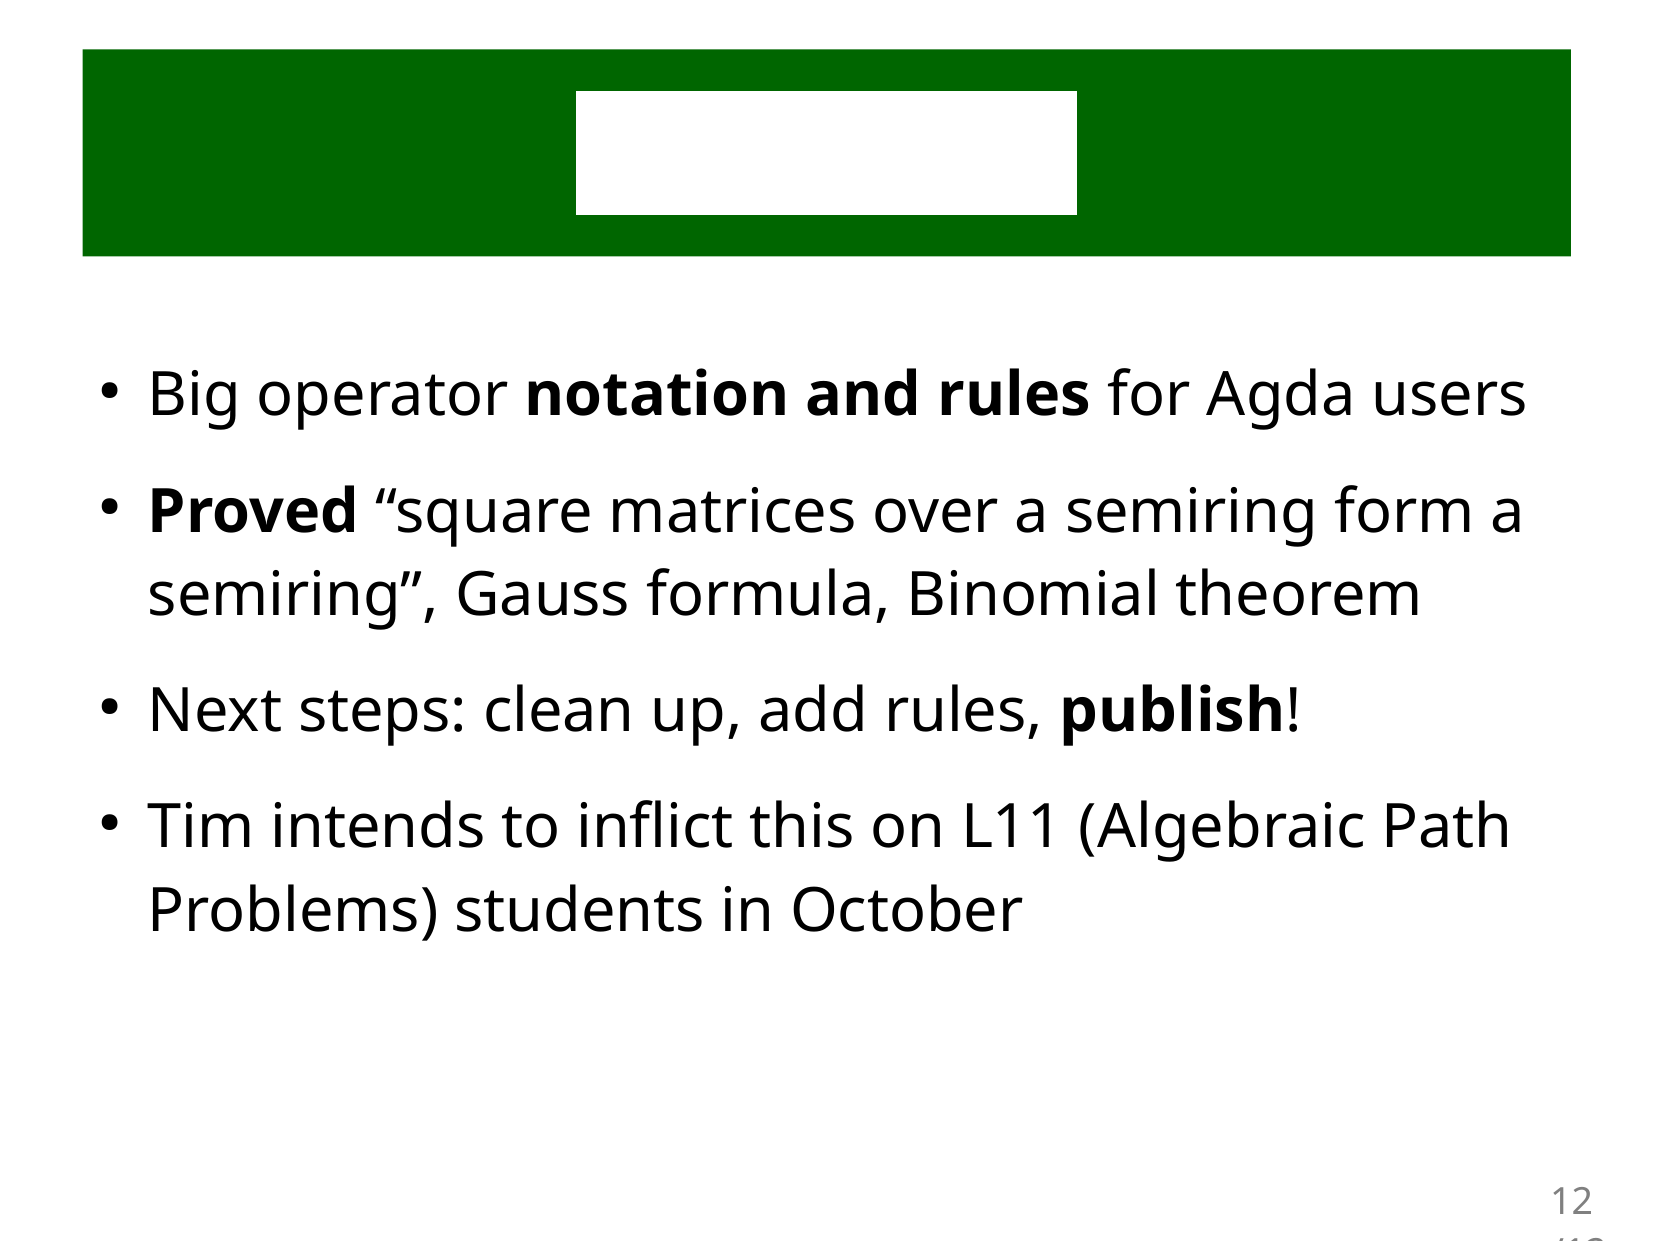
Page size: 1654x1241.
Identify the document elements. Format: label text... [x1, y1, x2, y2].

title Conclusion [82, 49, 1571, 257]
list Big operator notation and rules for Agda users Proved “square matrices over a semiring form a semiring”, Gauss formula, Binomial theorem Next steps: clean up, add rules, publish! Tim intends to inflict this on L11 (Algebraic Path Problems) students in October [82, 290, 1571, 1010]
text_box <number>/12 [1535, 1166, 1642, 1241]
